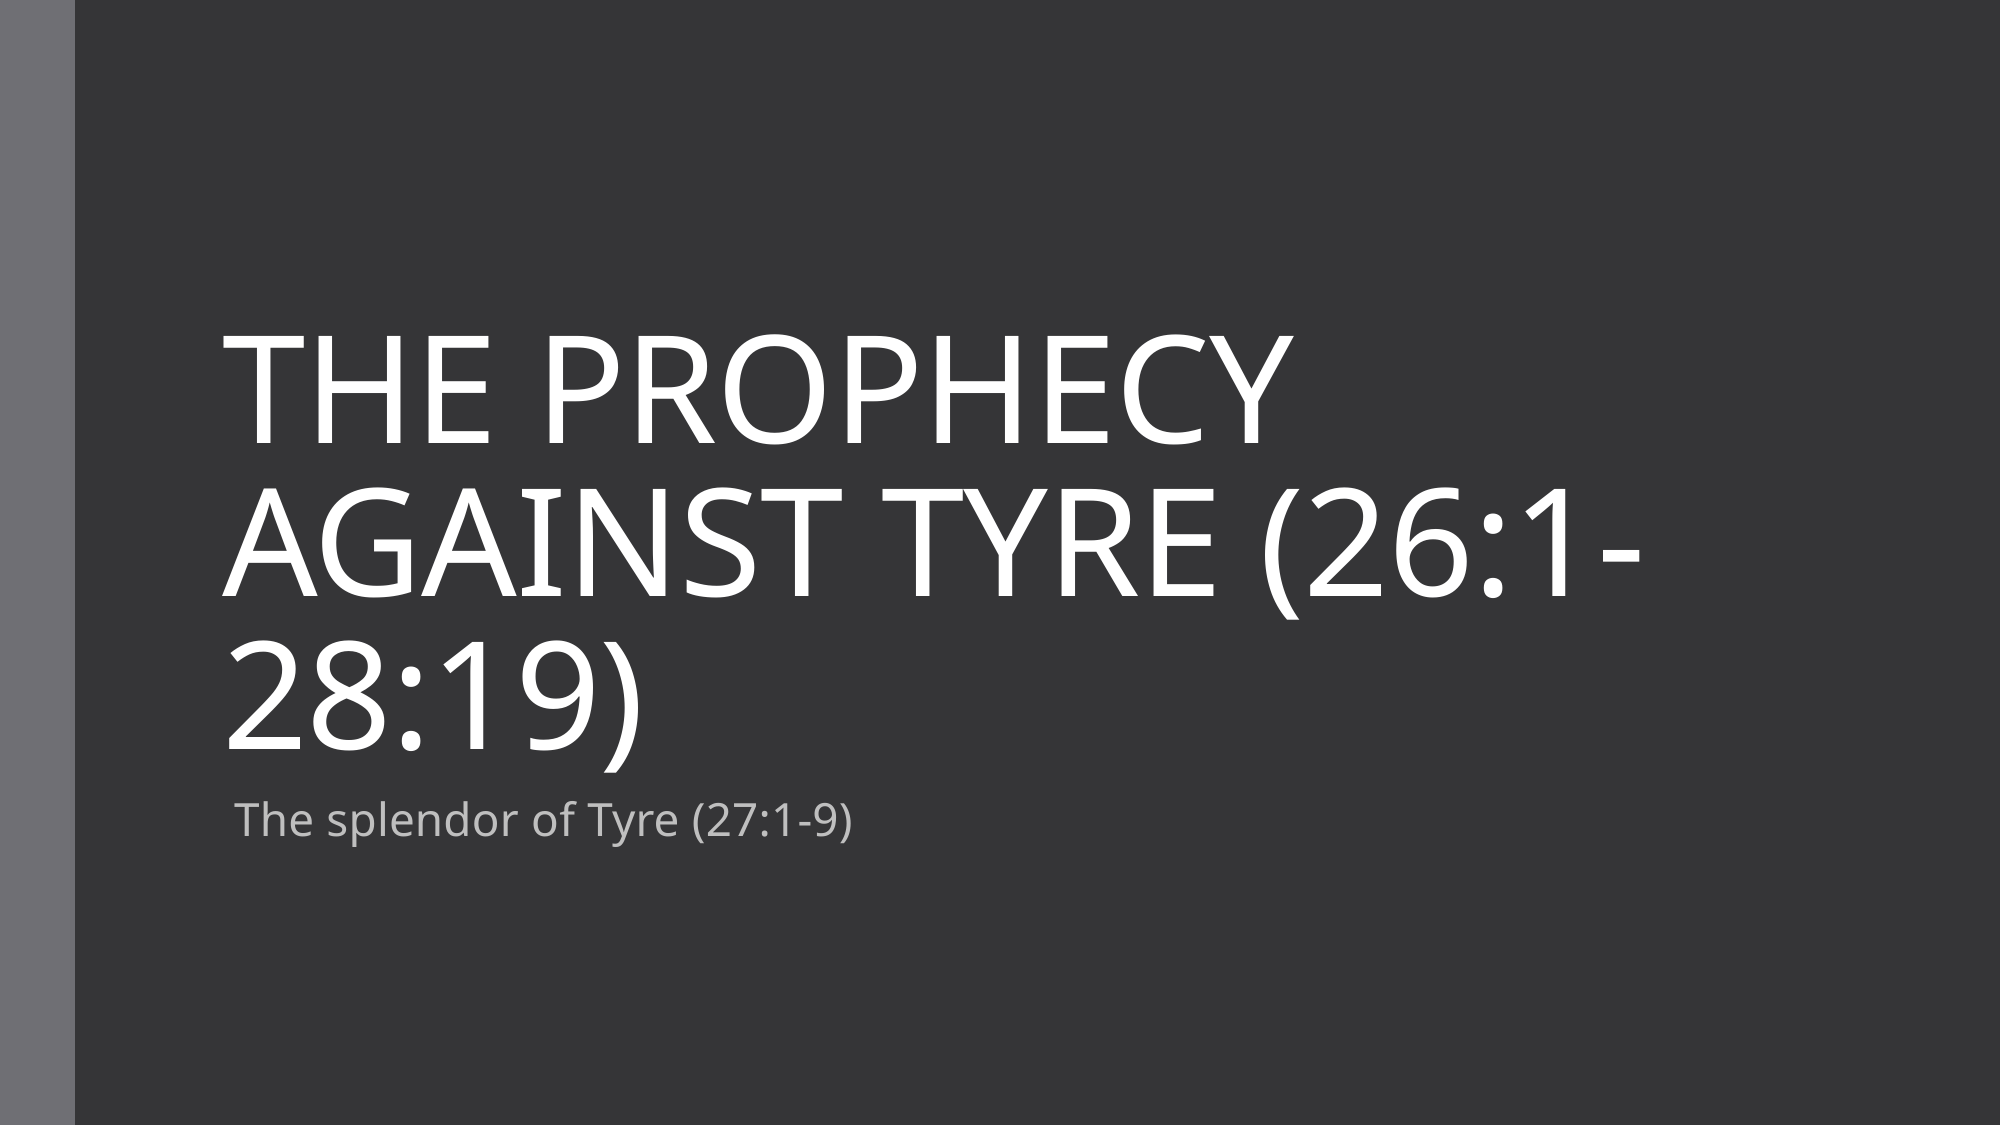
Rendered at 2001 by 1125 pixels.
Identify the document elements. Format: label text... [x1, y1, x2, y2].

subtitle The splendor of Tyre (27:1-9) [206, 787, 1752, 1066]
title THE PROPHECY AGAINST TYRE (26:1-28:19) [206, 124, 1752, 787]
